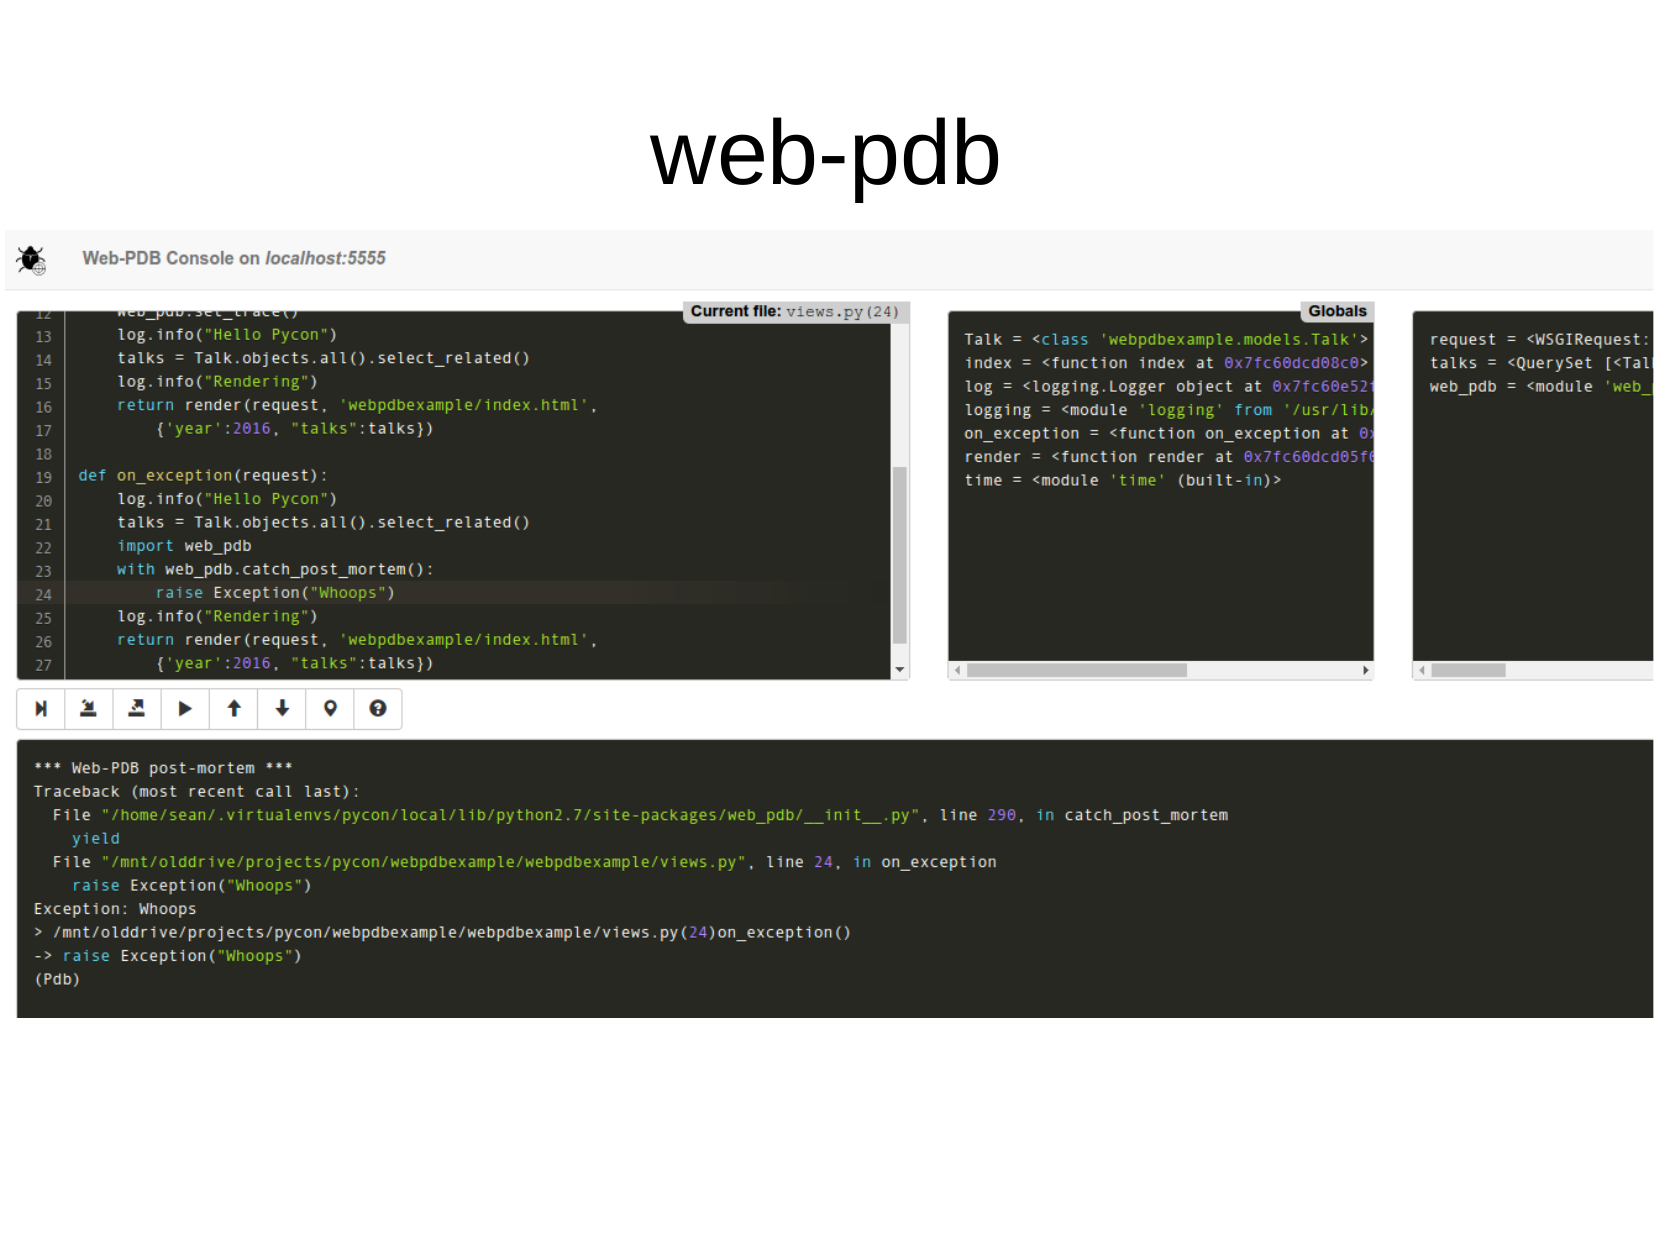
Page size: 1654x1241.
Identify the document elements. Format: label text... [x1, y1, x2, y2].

picture [5, 230, 1654, 1018]
title web-pdb [82, 49, 1571, 230]
